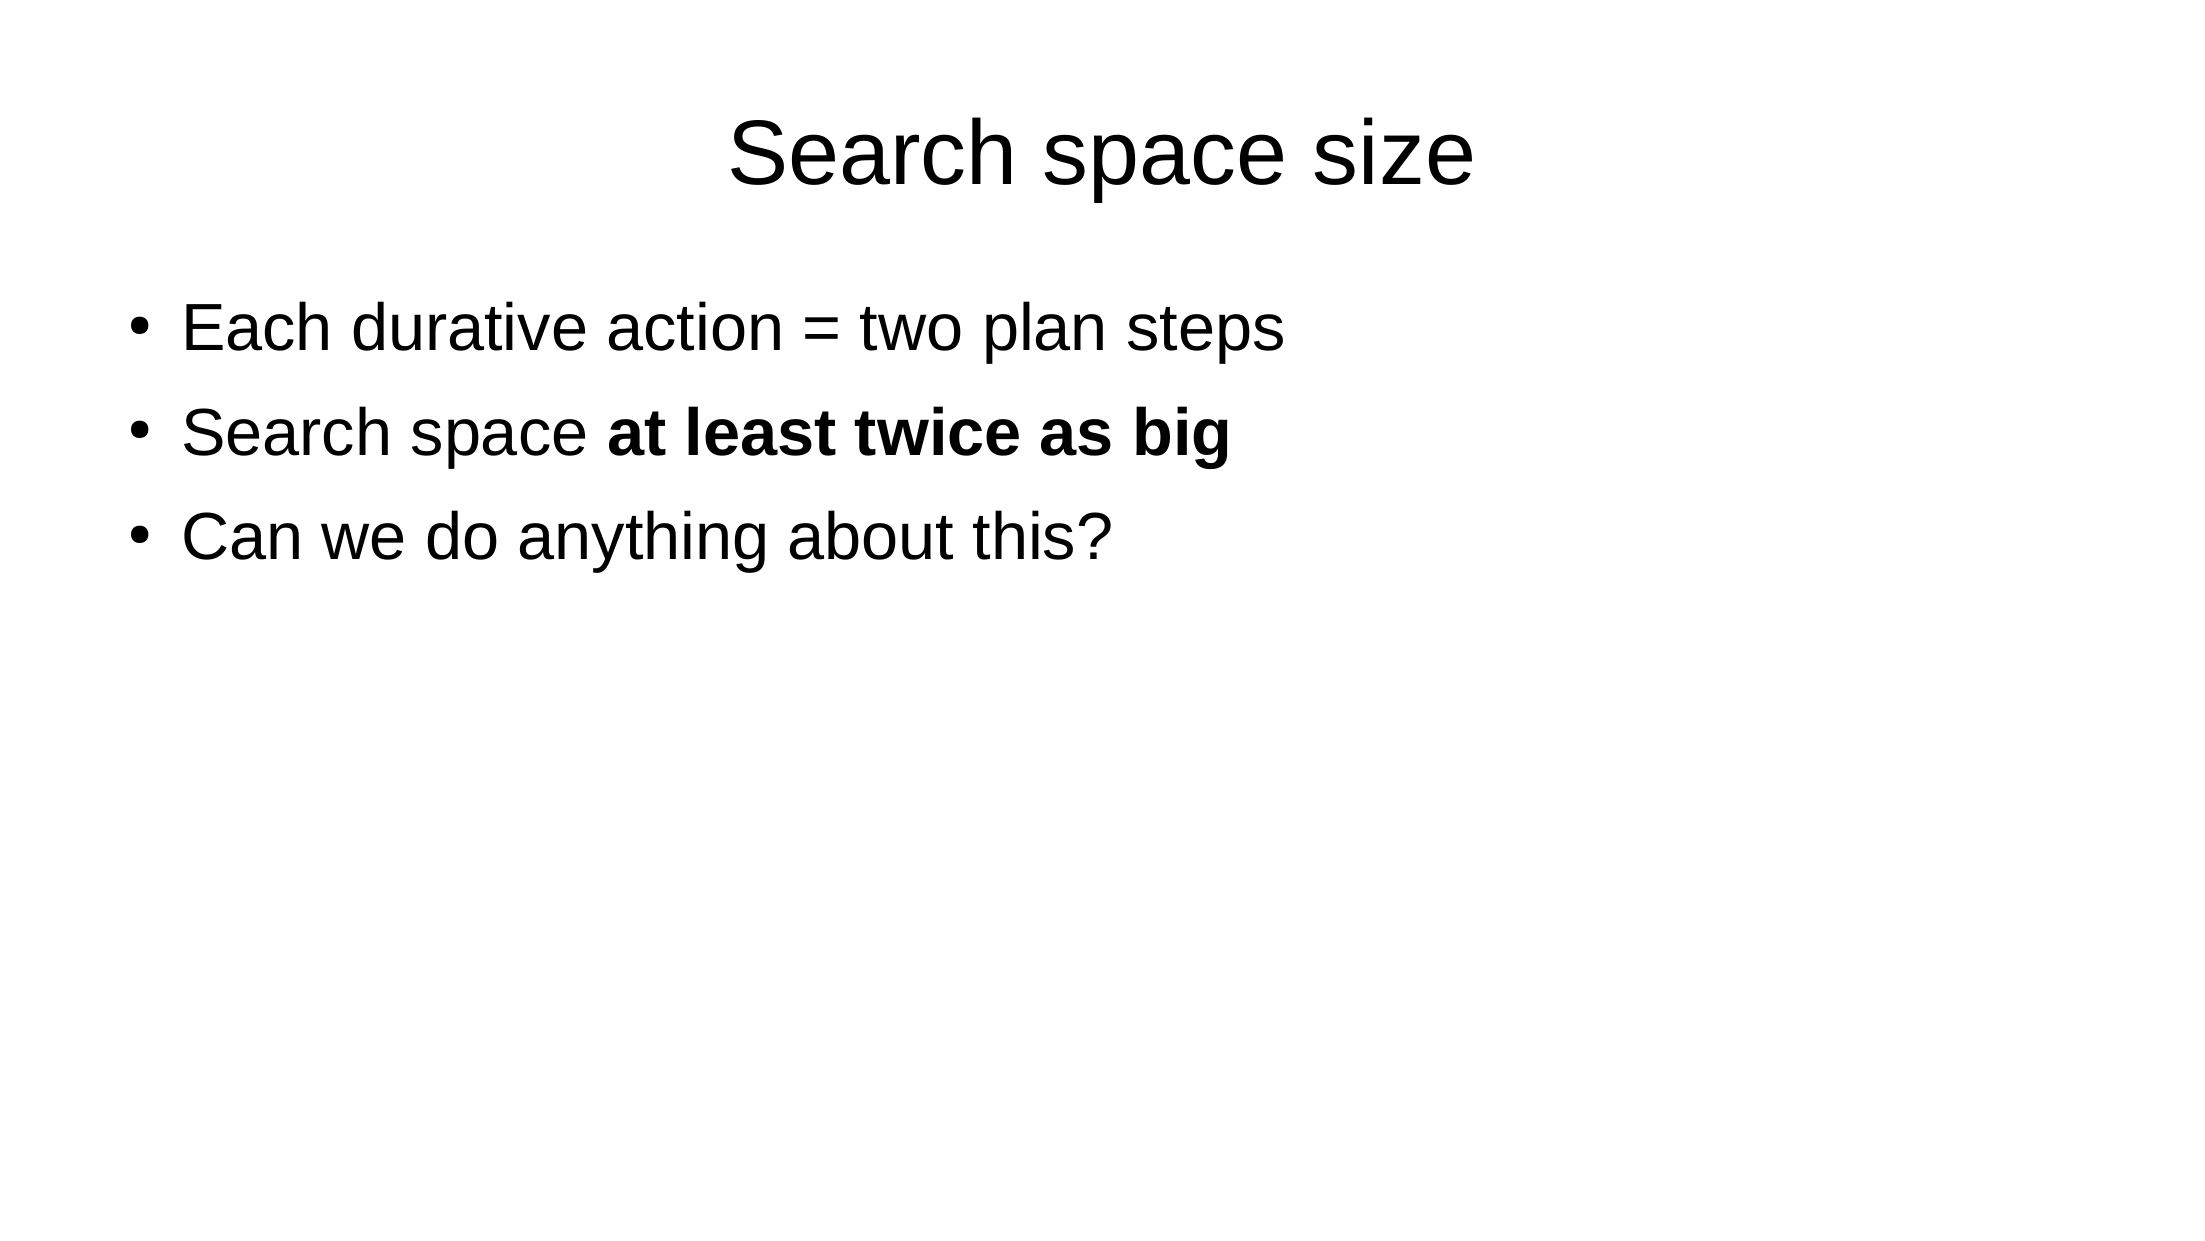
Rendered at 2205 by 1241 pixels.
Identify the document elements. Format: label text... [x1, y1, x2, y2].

title Search space size [110, 49, 2095, 257]
list Each durative action = two plan steps Search space at least twice as big Can we do anything about this? [110, 290, 2051, 1010]
